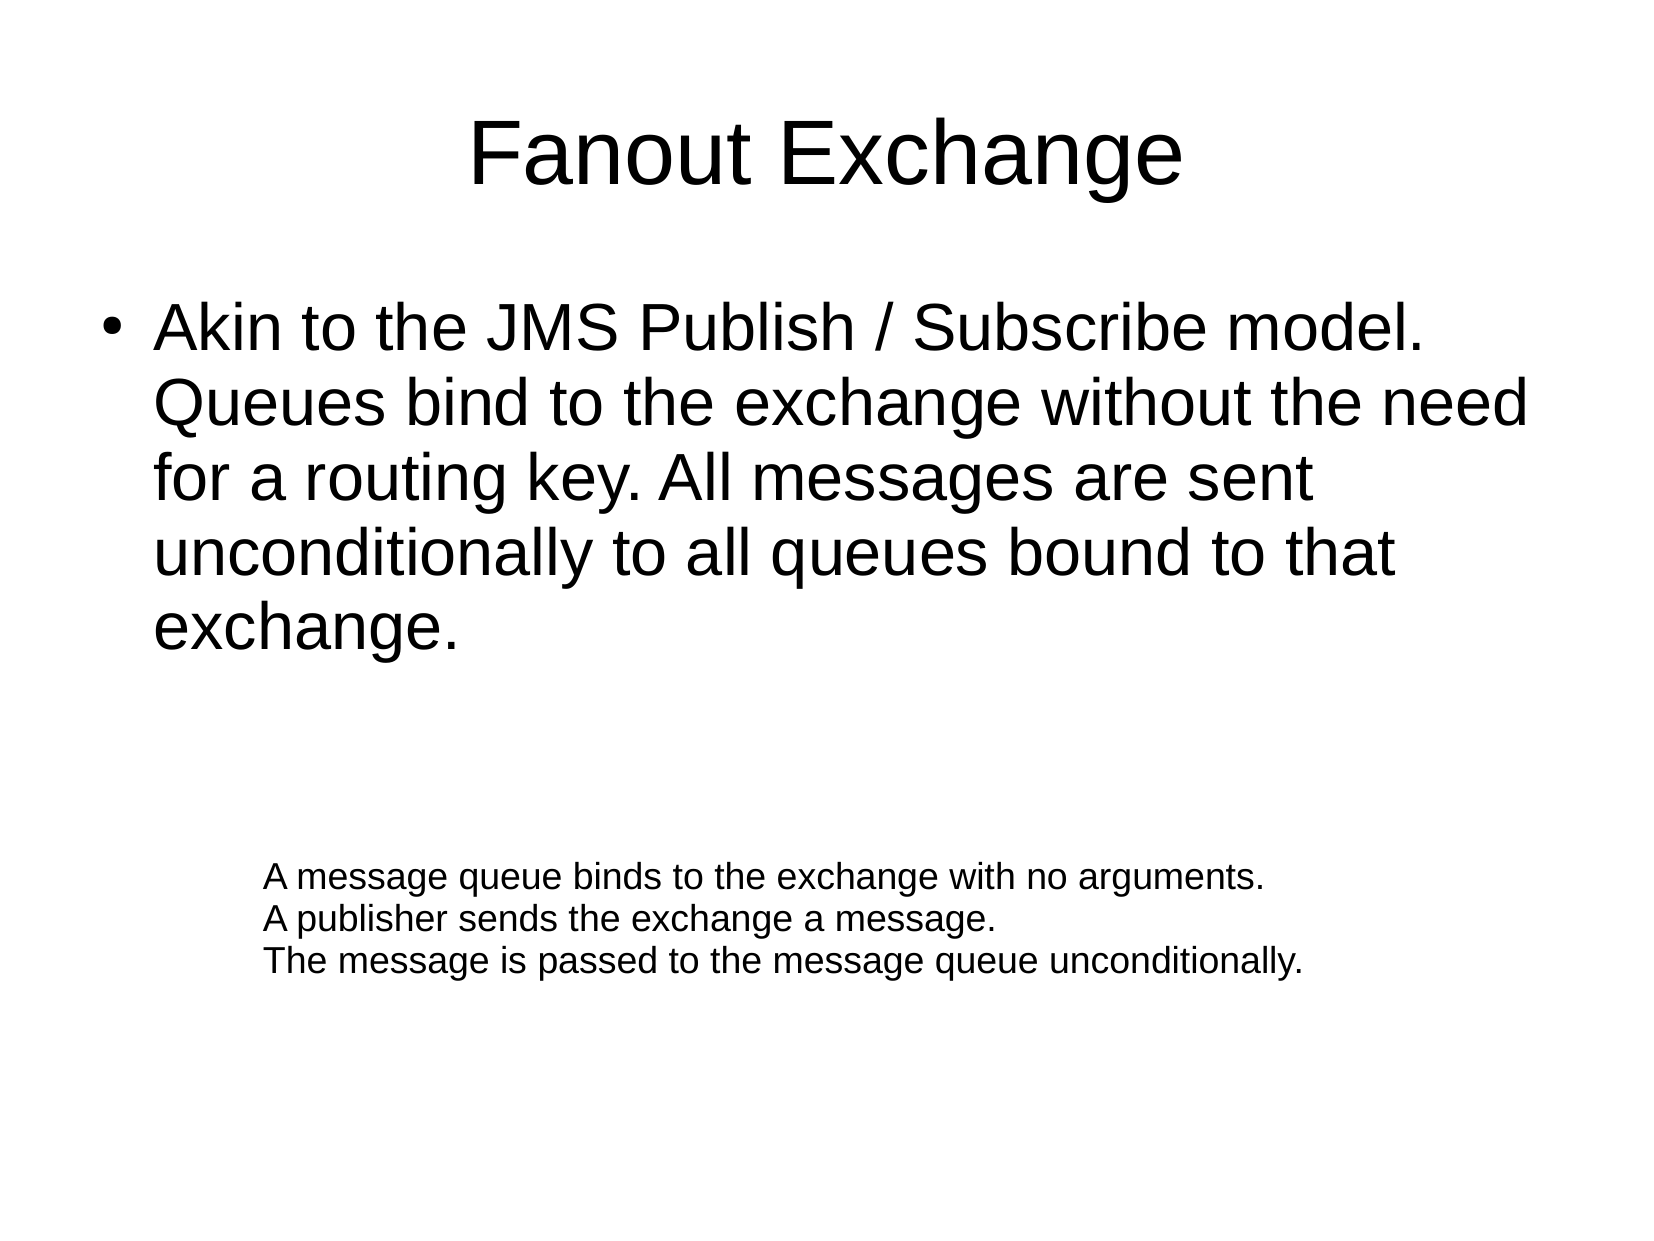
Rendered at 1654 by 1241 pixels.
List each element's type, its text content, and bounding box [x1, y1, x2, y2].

text_box A message queue binds to the exchange with no arguments. A publisher sends the exchange a message. The message is passed to the message queue unconditionally. [248, 848, 1322, 989]
title Fanout Exchange [82, 49, 1571, 257]
list Akin to the JMS Publish / Subscribe model. Queues bind to the exchange without the need for a routing key. All messages are sent unconditionally to all queues bound to that exchange. [82, 290, 1571, 1109]
